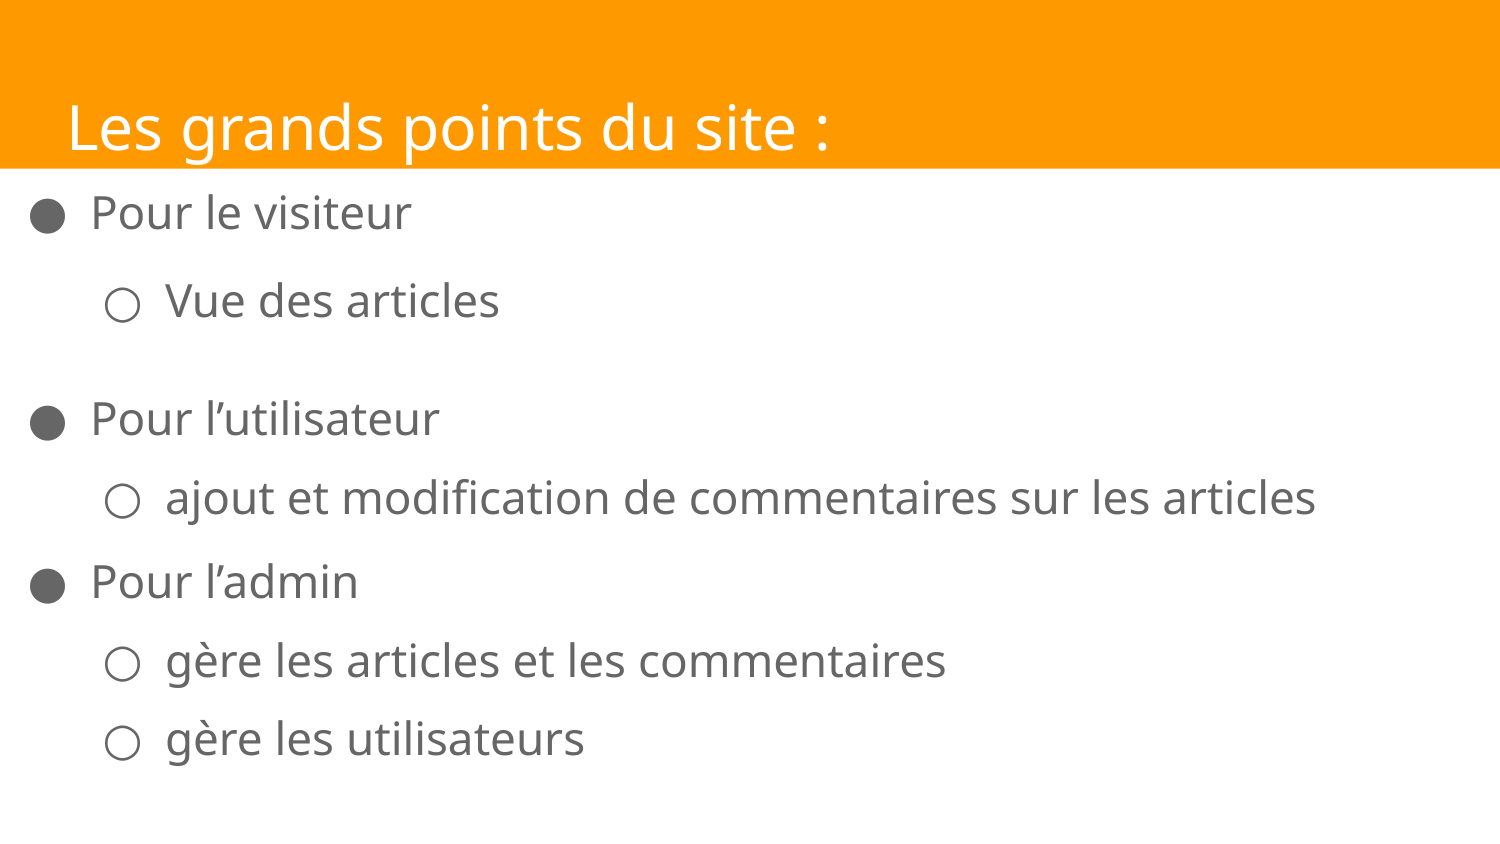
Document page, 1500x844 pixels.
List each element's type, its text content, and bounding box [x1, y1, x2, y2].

title Les grands points du site : [51, 72, 1449, 167]
list Pour le visiteur Vue des articles Pour l’utilisateur ajout et modification de commentaires sur les articles Pour l’admin gère les articles et les commentaires gère les utilisateurs [0, 168, 1500, 844]
